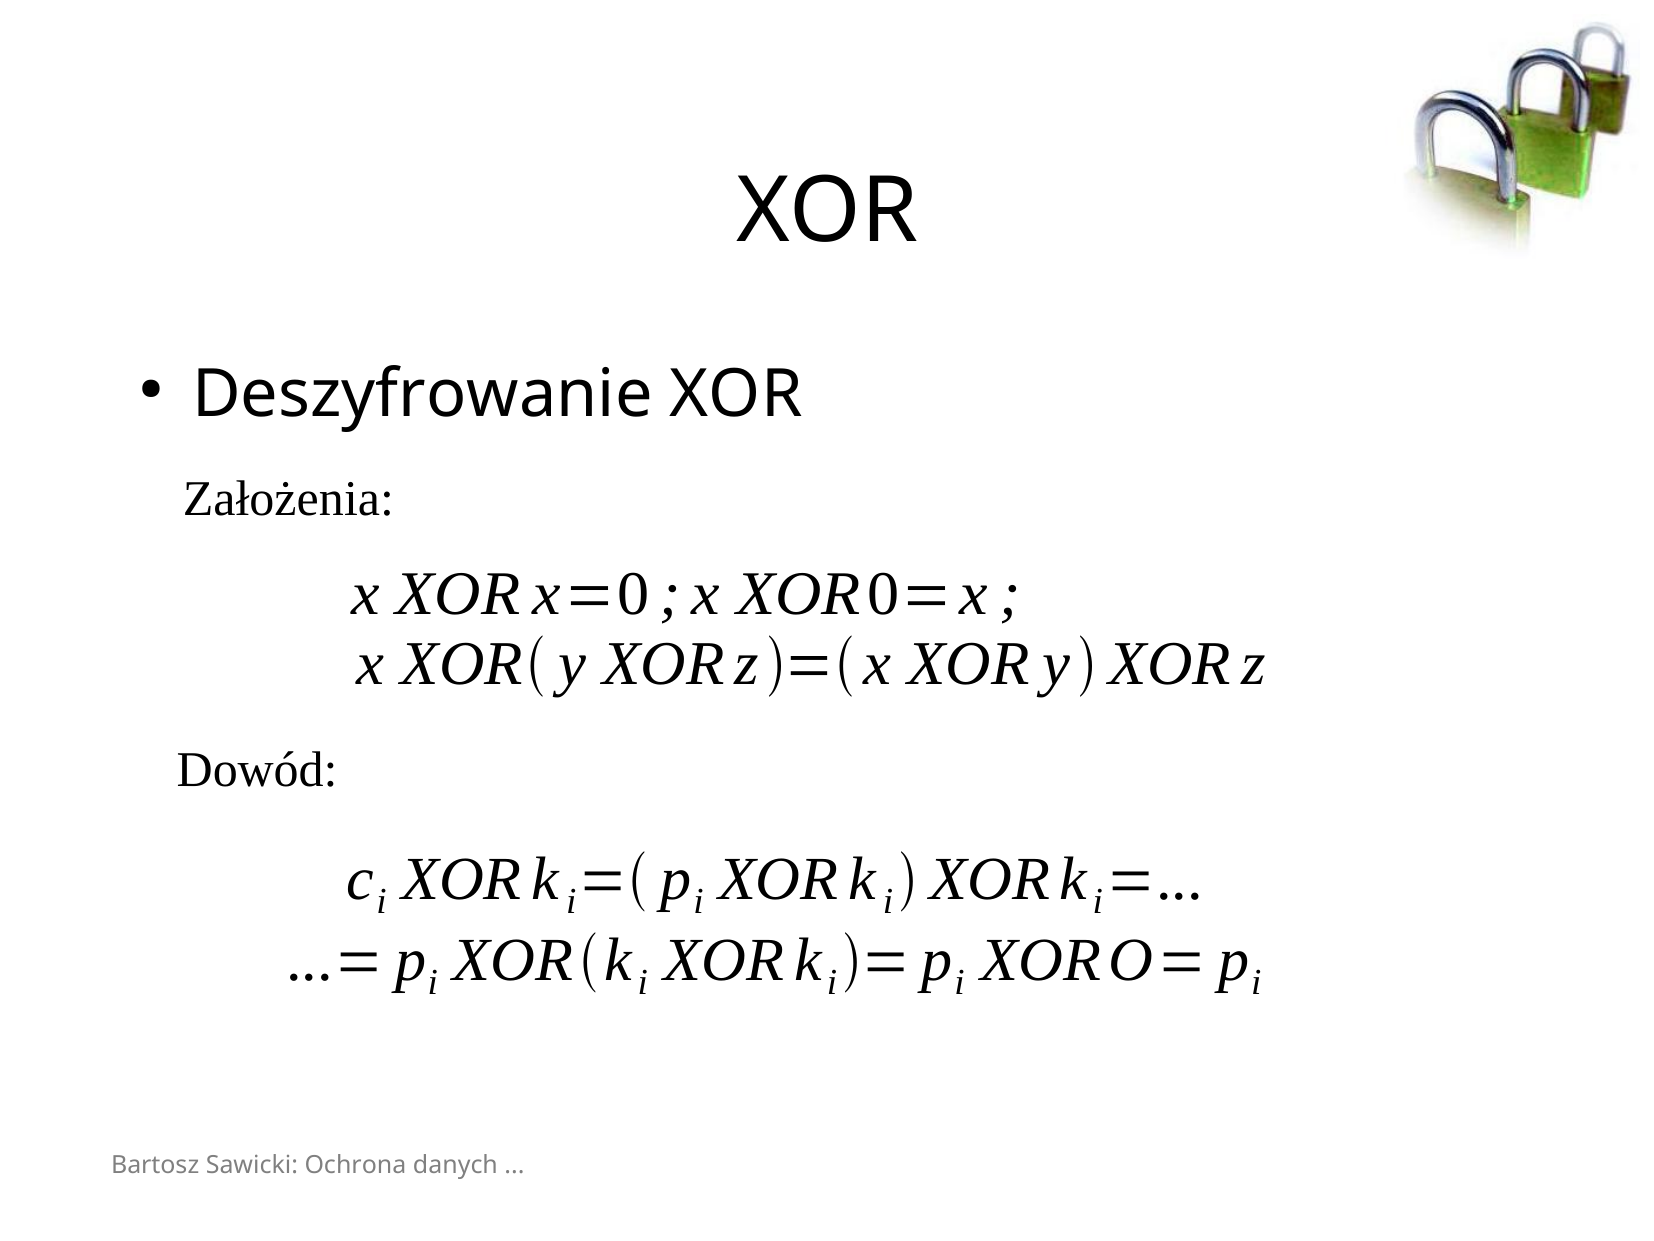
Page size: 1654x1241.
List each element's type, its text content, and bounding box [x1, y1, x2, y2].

list Deszyfrowanie XOR [121, 344, 1534, 1127]
text_box Dowód: [176, 742, 621, 799]
chart [280, 844, 1267, 1004]
chart [339, 558, 1271, 700]
title XOR [121, 102, 1534, 311]
text_box Założenia: [182, 470, 628, 527]
picture [1385, 14, 1640, 266]
